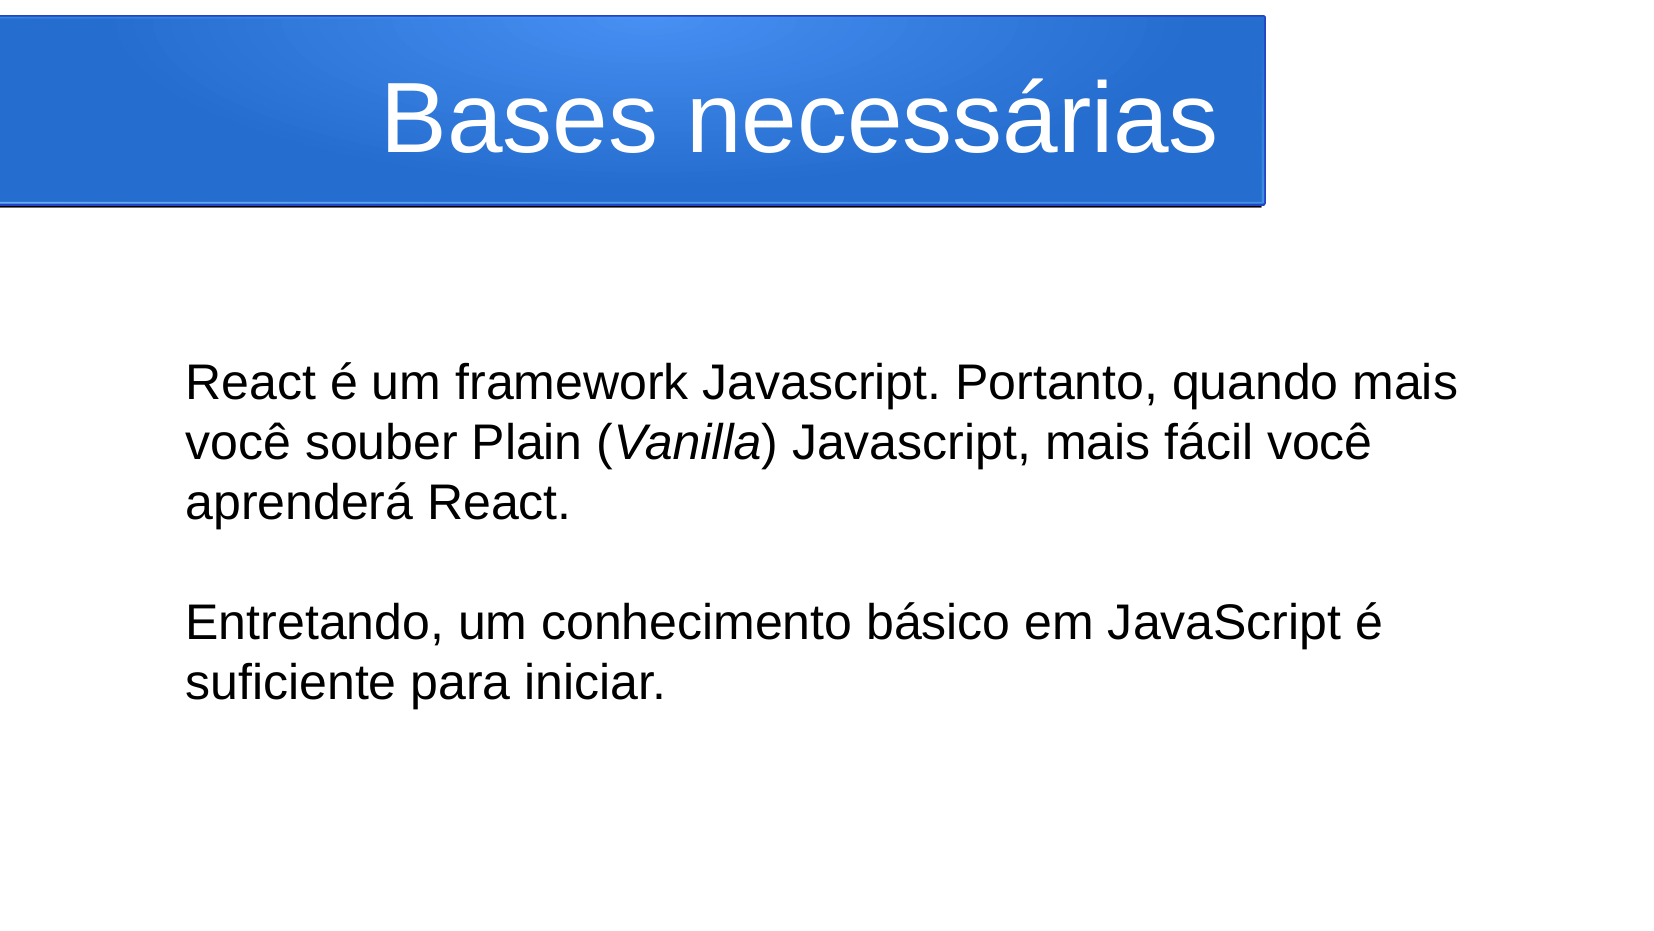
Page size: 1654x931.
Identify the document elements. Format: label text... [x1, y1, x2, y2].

text_box Bases necessárias [366, 44, 1258, 180]
text_box React é um framework Javascript. Portanto, quando mais você souber Plain (Vanilla) Javascript, mais fácil você aprenderá React. Entretando, um conhecimento básico em JavaScript é suficiente para iniciar. [135, 342, 1500, 718]
picture [0, 13, 1269, 211]
